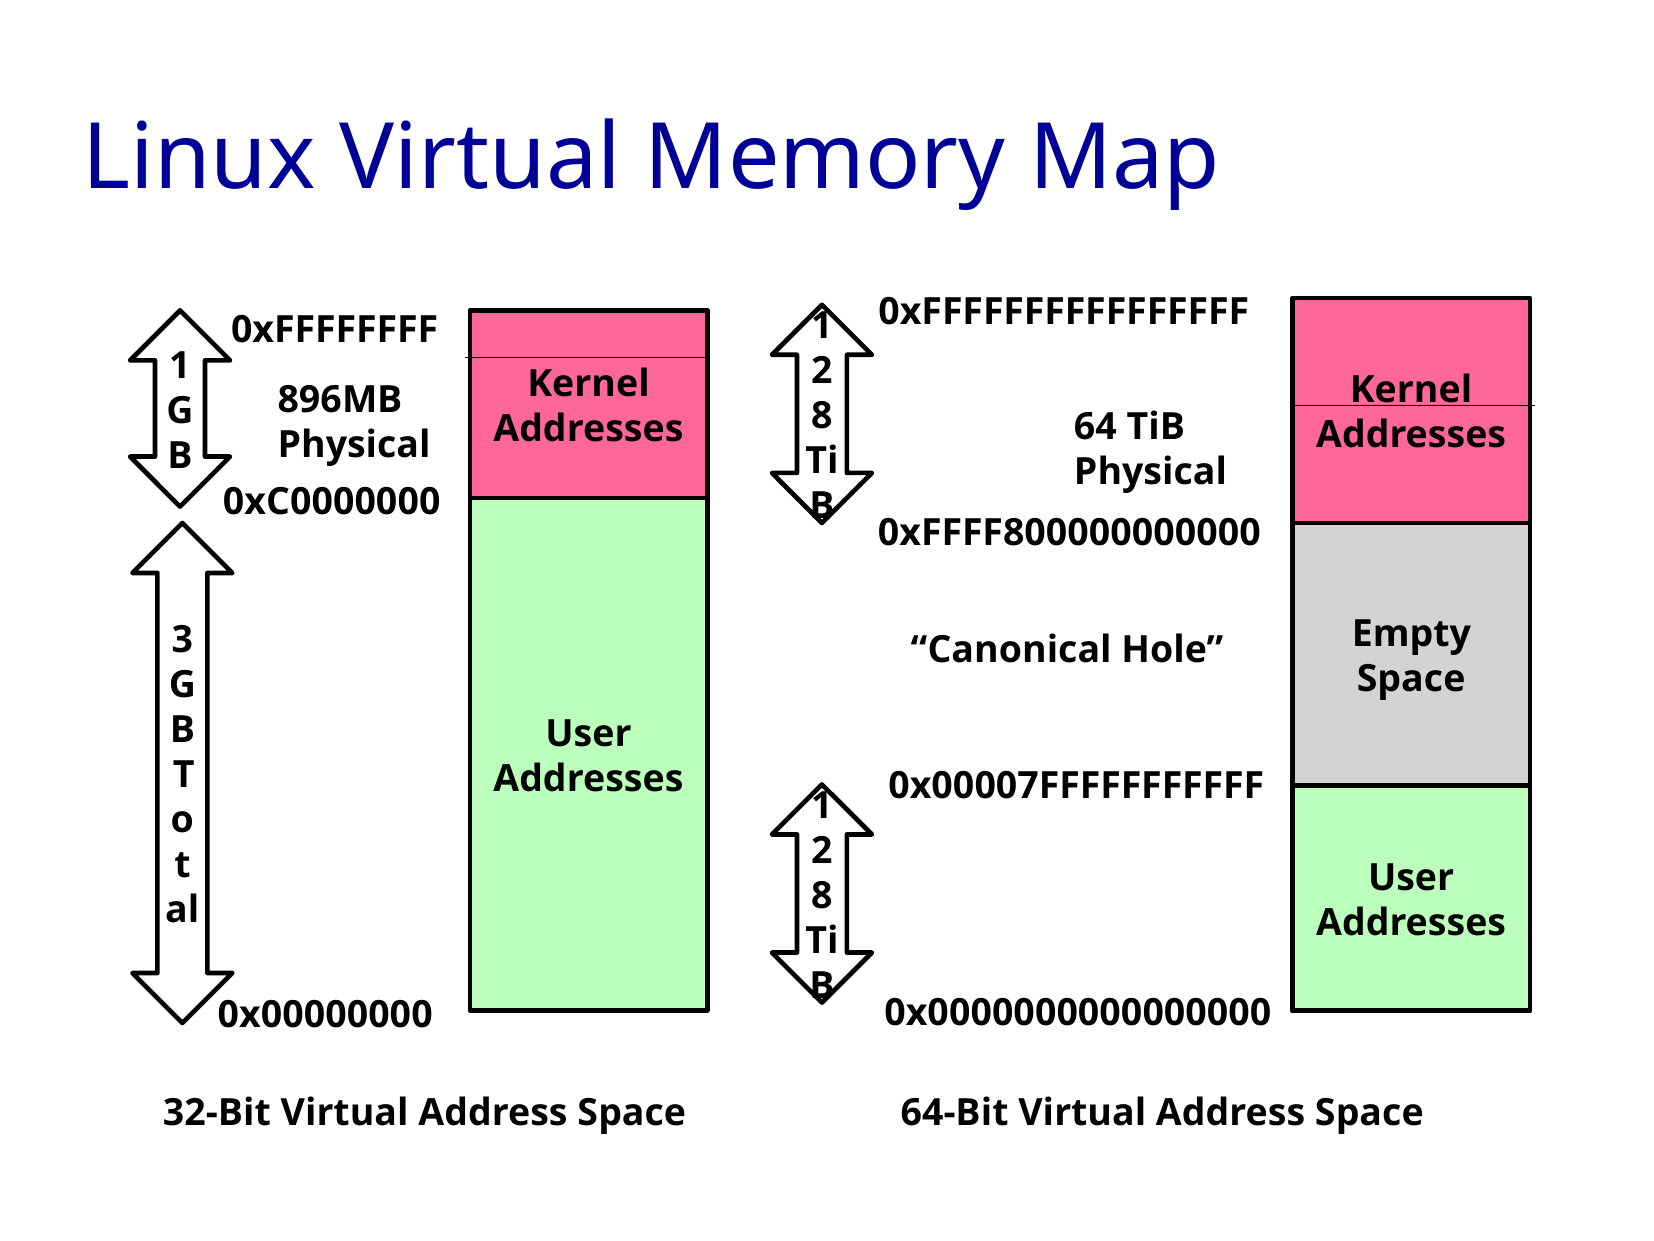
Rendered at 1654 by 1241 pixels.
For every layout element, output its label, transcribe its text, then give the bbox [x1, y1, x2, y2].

text_box 0xFFFF800000000000 [863, 500, 1277, 560]
text_box 64 TiB Physical [1059, 394, 1242, 500]
text_box Empty Space [1292, 523, 1530, 785]
text_box 0xFFFFFFFF [216, 297, 454, 358]
text_box 0x00000000 [202, 982, 448, 1043]
text_box Kernel Addresses [1292, 406, 1530, 523]
text_box Kernel Addresses [469, 358, 708, 497]
text_box 0xC0000000 [208, 469, 456, 530]
text_box 3GB Total [132, 522, 233, 1024]
title Linux Virtual Memory Map [82, 49, 1571, 257]
text_box 128TiB [771, 304, 872, 513]
text_box User Addresses [1292, 785, 1530, 1011]
text_box 896MB Physical [262, 367, 446, 473]
text_box 128TiB [771, 784, 872, 993]
text_box 0xFFFFFFFFFFFFFFFF [863, 280, 1265, 340]
text_box 32-Bit Virtual Address Space [148, 1080, 702, 1140]
text_box Kernel Addresses [1292, 297, 1530, 405]
text_box 1GB [130, 310, 231, 507]
text_box Kernel Addresses [469, 310, 708, 357]
text_box “Canonical Hole” [895, 617, 1239, 678]
text_box 64-Bit Virtual Address Space [885, 1080, 1440, 1140]
text_box 0x00007FFFFFFFFFFF [873, 754, 1280, 814]
text_box 0x0000000000000000 [869, 980, 1287, 1040]
text_box User Addresses [469, 497, 708, 1011]
